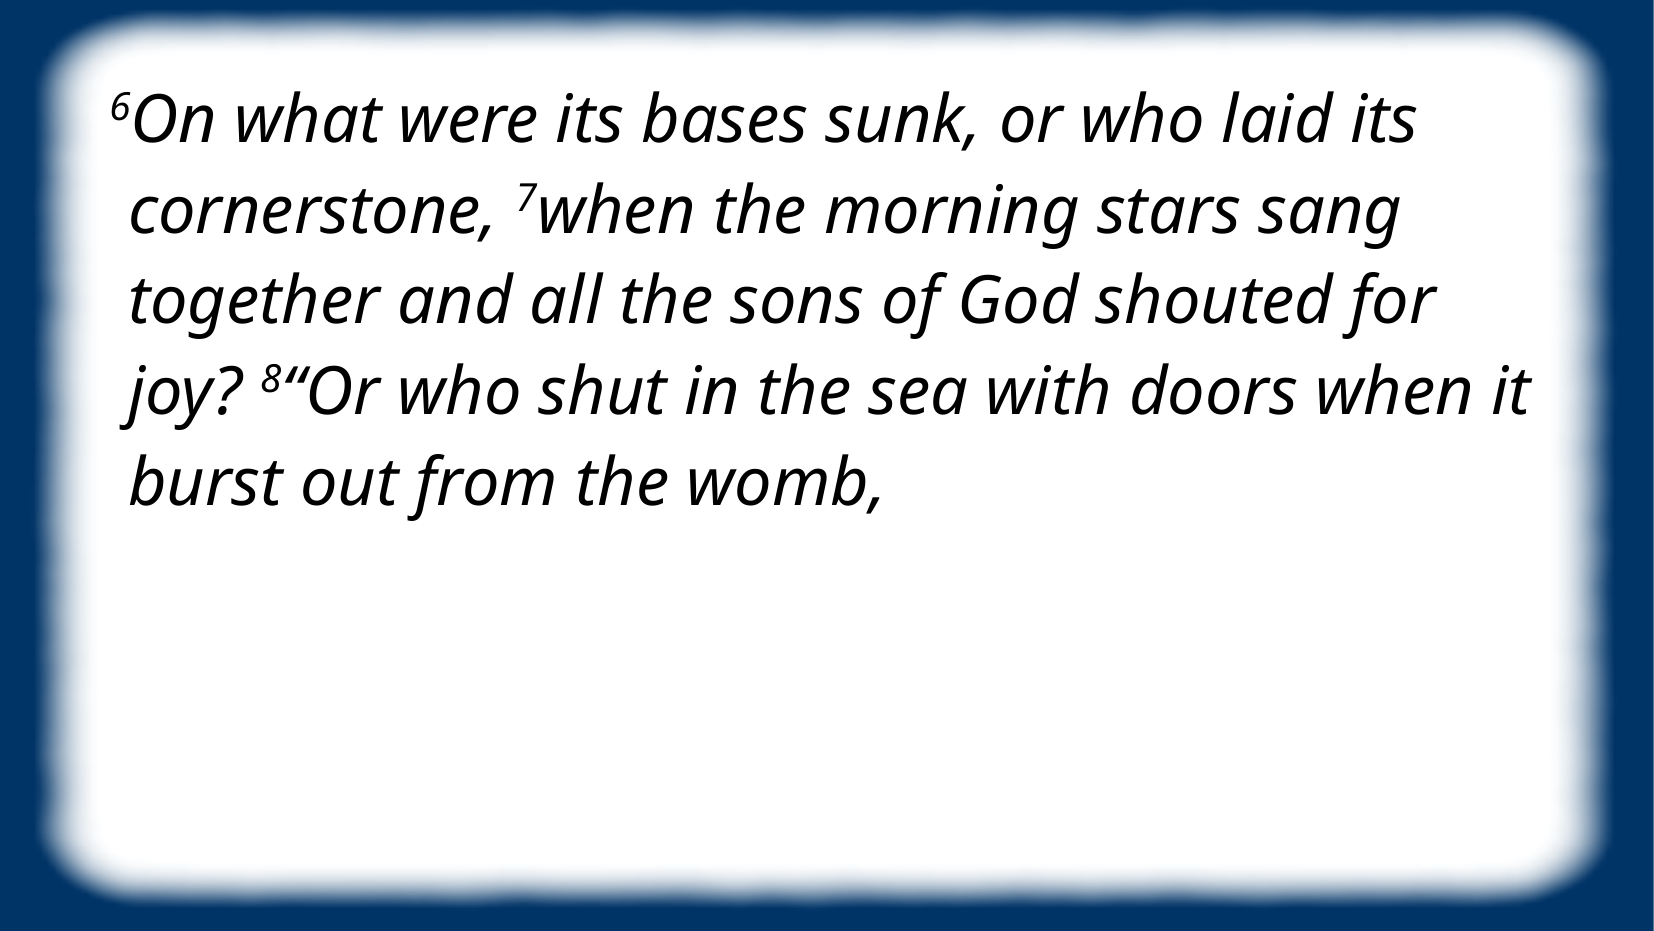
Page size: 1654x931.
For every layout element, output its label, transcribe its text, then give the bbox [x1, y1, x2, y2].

text_box 6On what were its bases sunk, or who laid its cornerstone, 7when the morning stars sang together and all the sons of God shouted for joy? 8“Or who shut in the sea with doors when it burst out from the womb, [94, 63, 1576, 523]
picture [0, 0, 1654, 931]
